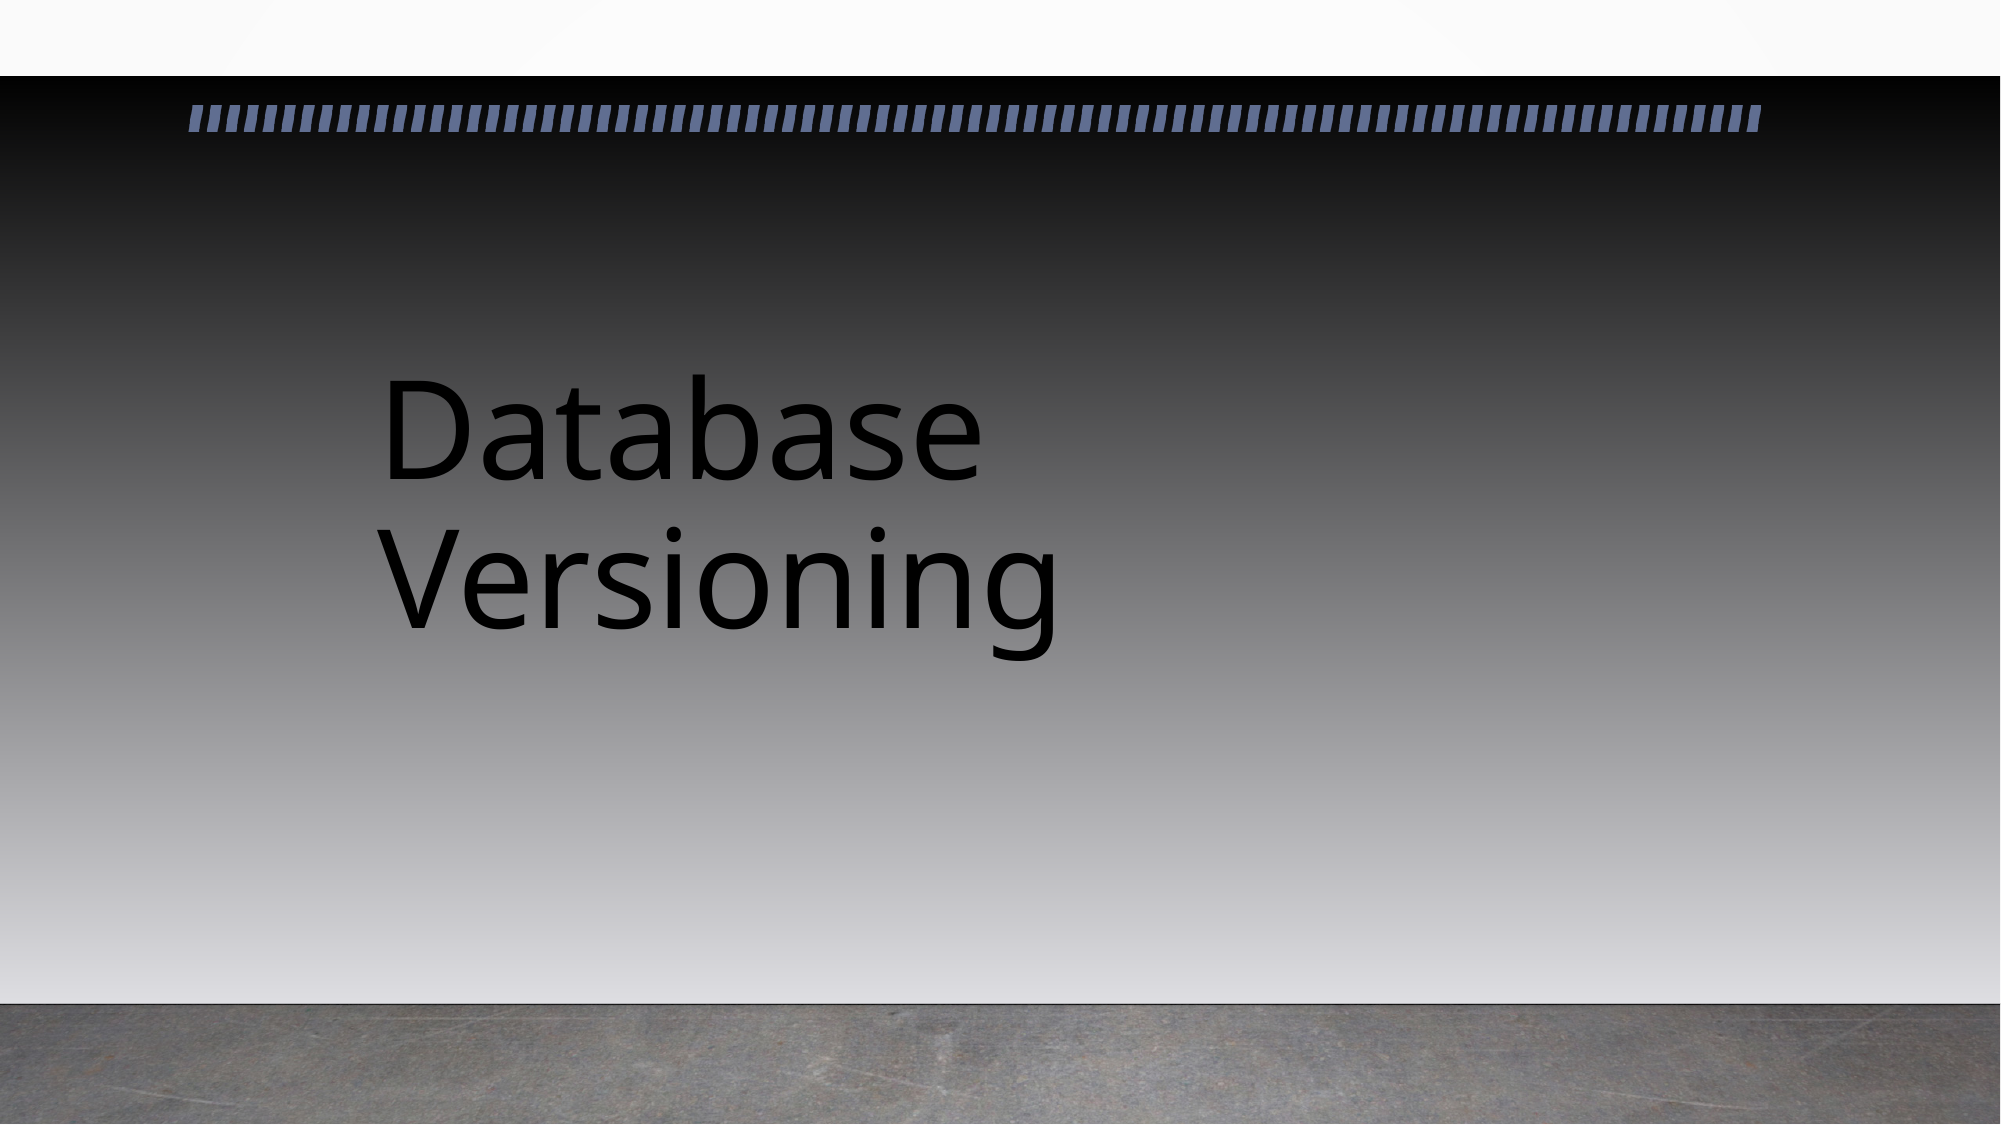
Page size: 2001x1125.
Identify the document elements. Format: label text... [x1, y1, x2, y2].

title Database Versioning [362, 346, 1638, 601]
